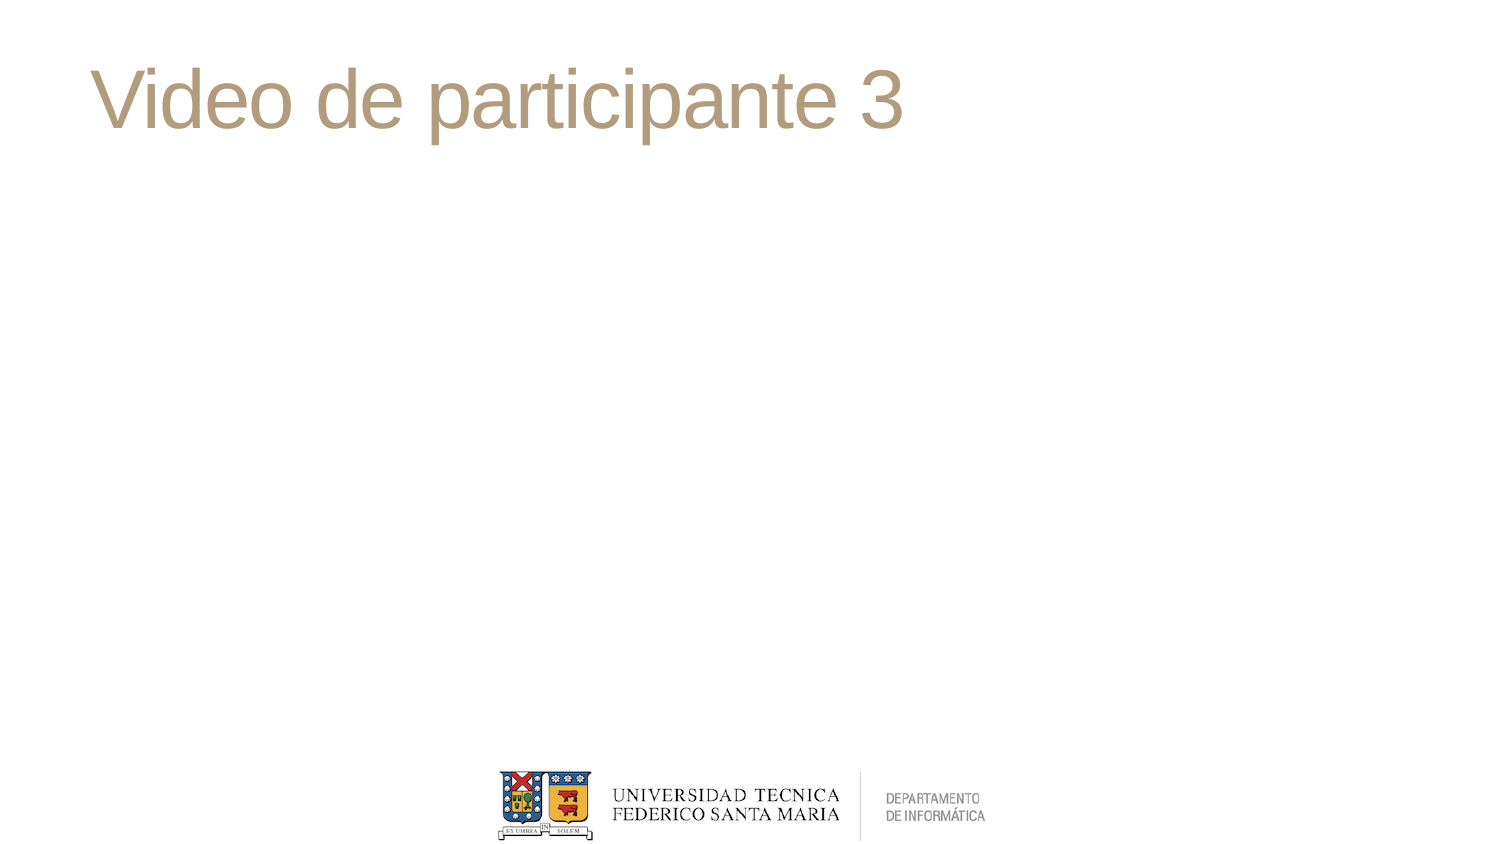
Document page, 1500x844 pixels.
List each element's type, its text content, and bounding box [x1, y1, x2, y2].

picture [494, 767, 1006, 842]
title Video de participante 3 [75, 33, 1425, 156]
